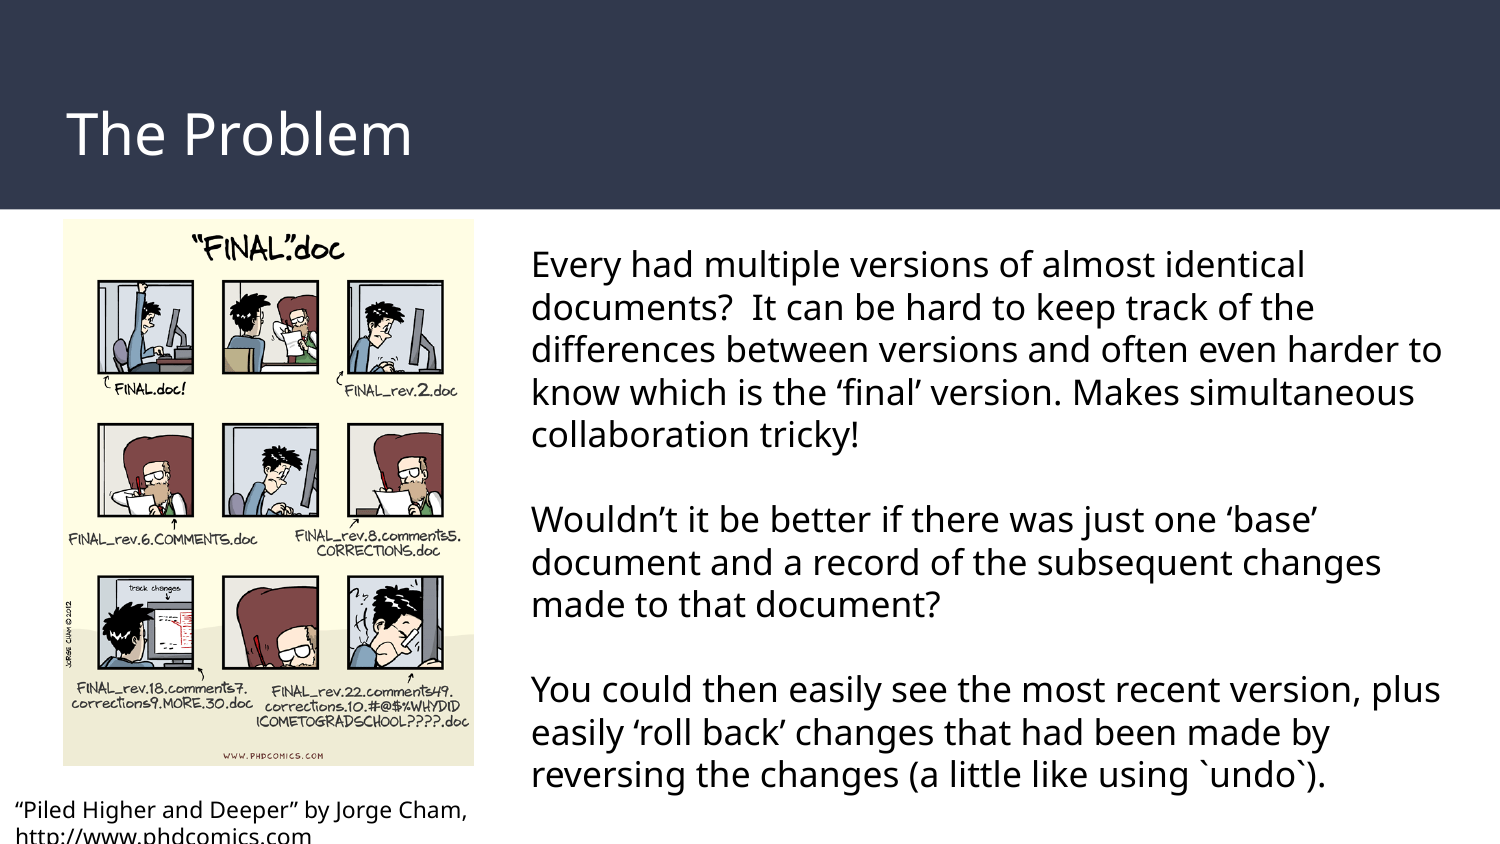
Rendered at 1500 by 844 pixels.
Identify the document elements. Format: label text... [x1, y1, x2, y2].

text_box “Piled Higher and Deeper” by Jorge Cham, http://www.phdcomics.com [0, 780, 750, 839]
title The Problem [51, 82, 1449, 185]
text_box Every had multiple versions of almost identical documents? It can be hard to keep track of the differences between versions and often even harder to know which is the ‘final’ version. Makes simultaneous collaboration tricky! Wouldn’t it be better if there was just one ‘base’ document and a record of the subsequent changes made to that document? You could then easily see the most recent version, plus easily ‘roll back’ changes that had been made by reversing the changes (a little like using `undo`). [515, 227, 1478, 796]
picture [63, 219, 474, 766]
